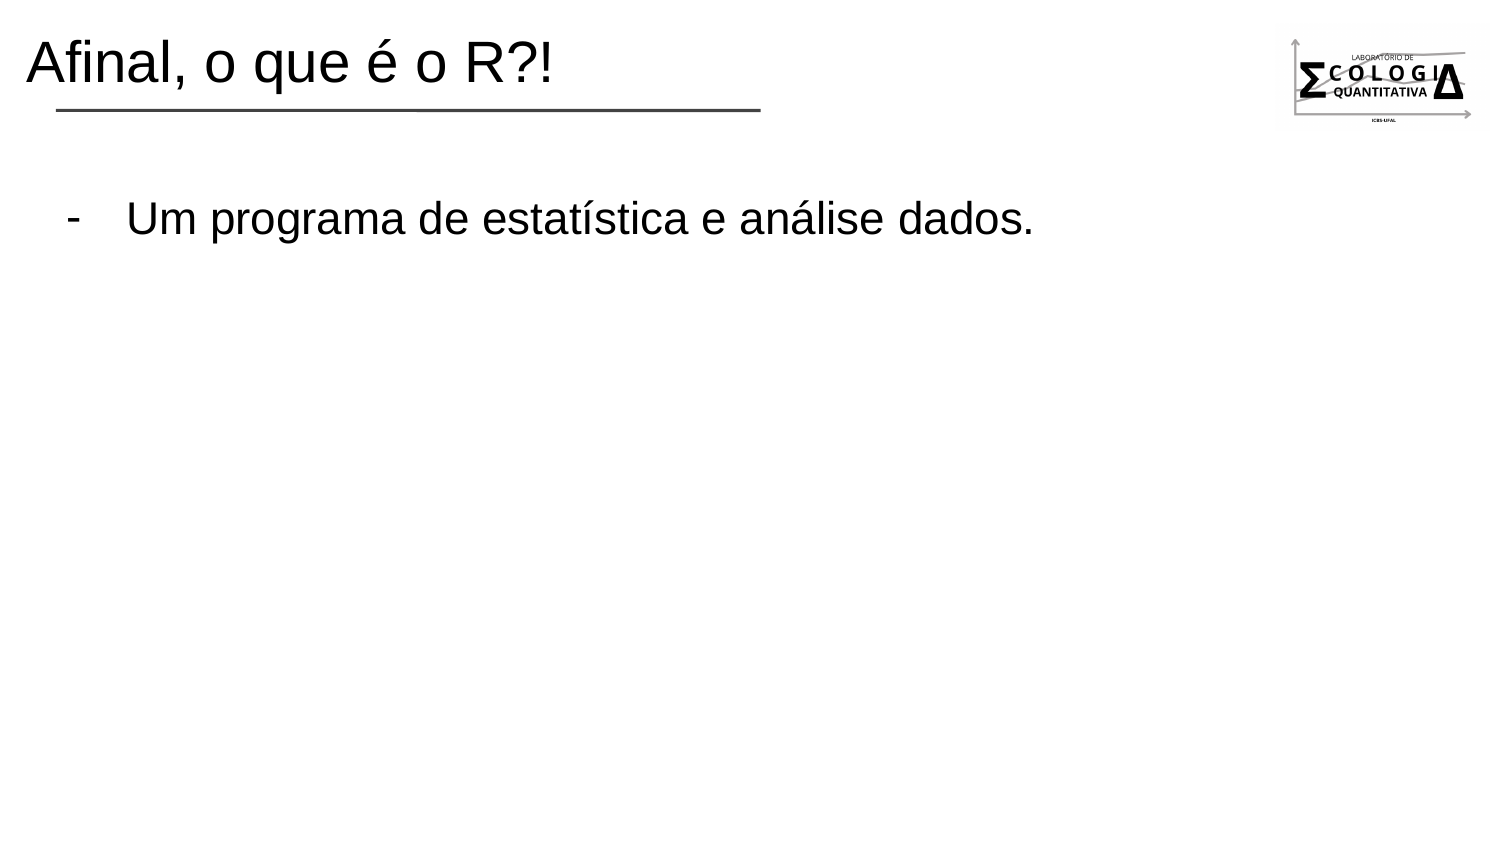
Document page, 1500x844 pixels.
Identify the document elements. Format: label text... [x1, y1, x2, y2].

text_box Afinal, o que é o R?! [11, 9, 1210, 117]
picture [1275, 23, 1490, 131]
text_box Um programa de estatística e análise dados. [36, 146, 1427, 729]
